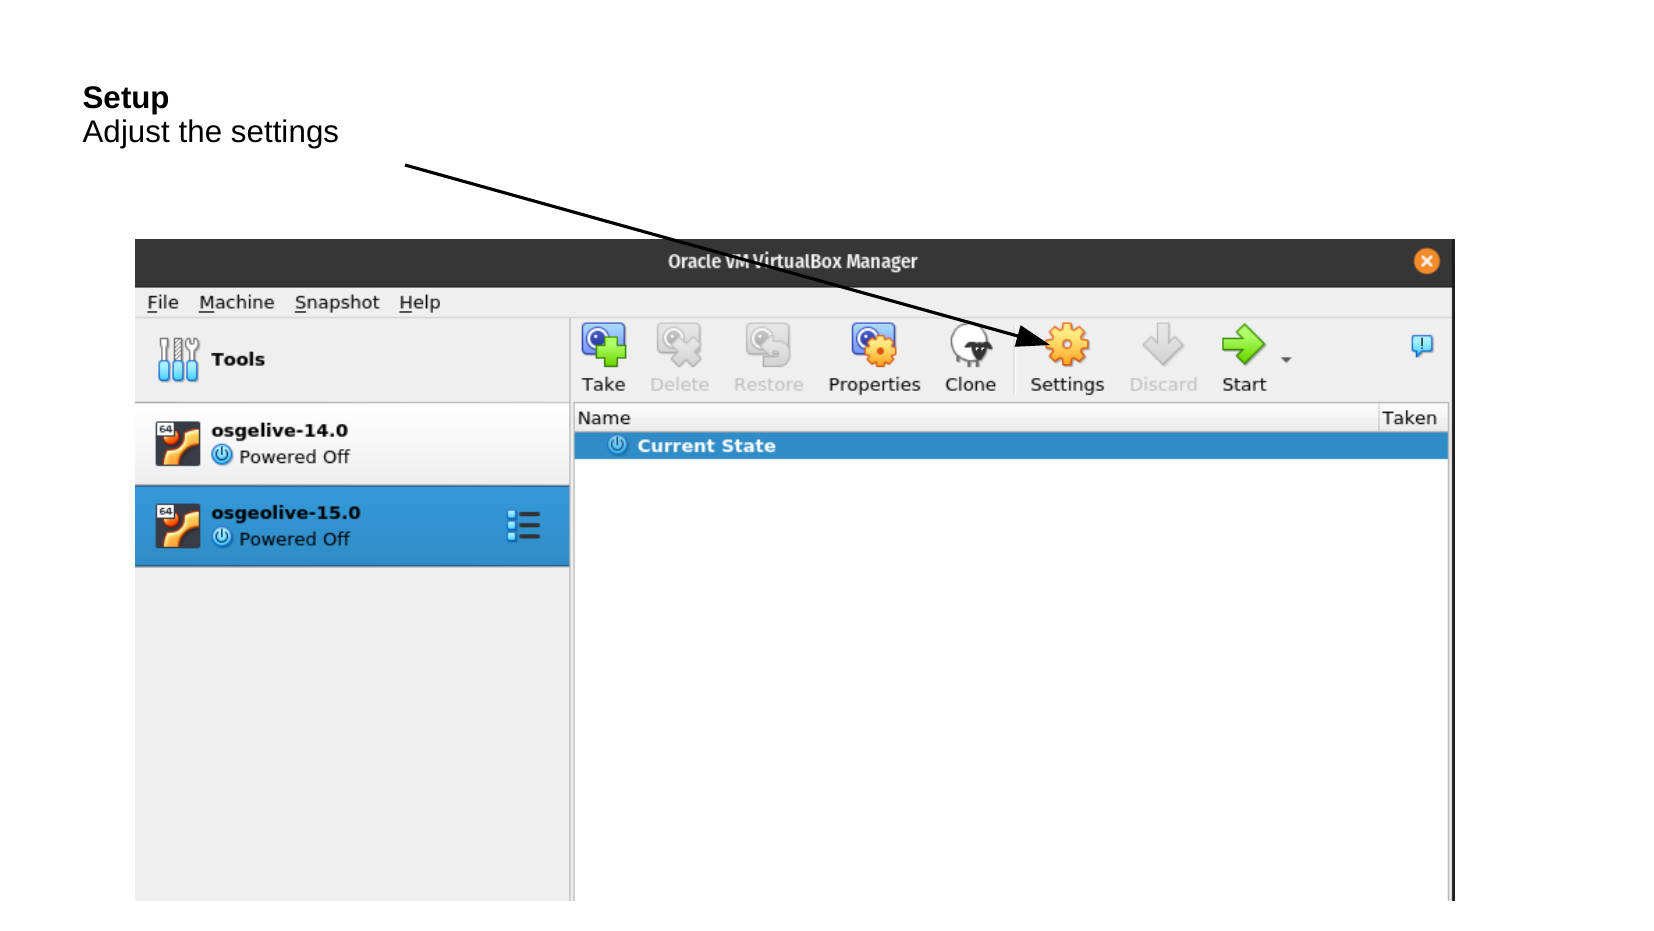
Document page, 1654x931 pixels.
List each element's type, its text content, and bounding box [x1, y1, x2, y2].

title Setup Adjust the settings [82, 37, 1571, 193]
picture [135, 239, 1455, 901]
